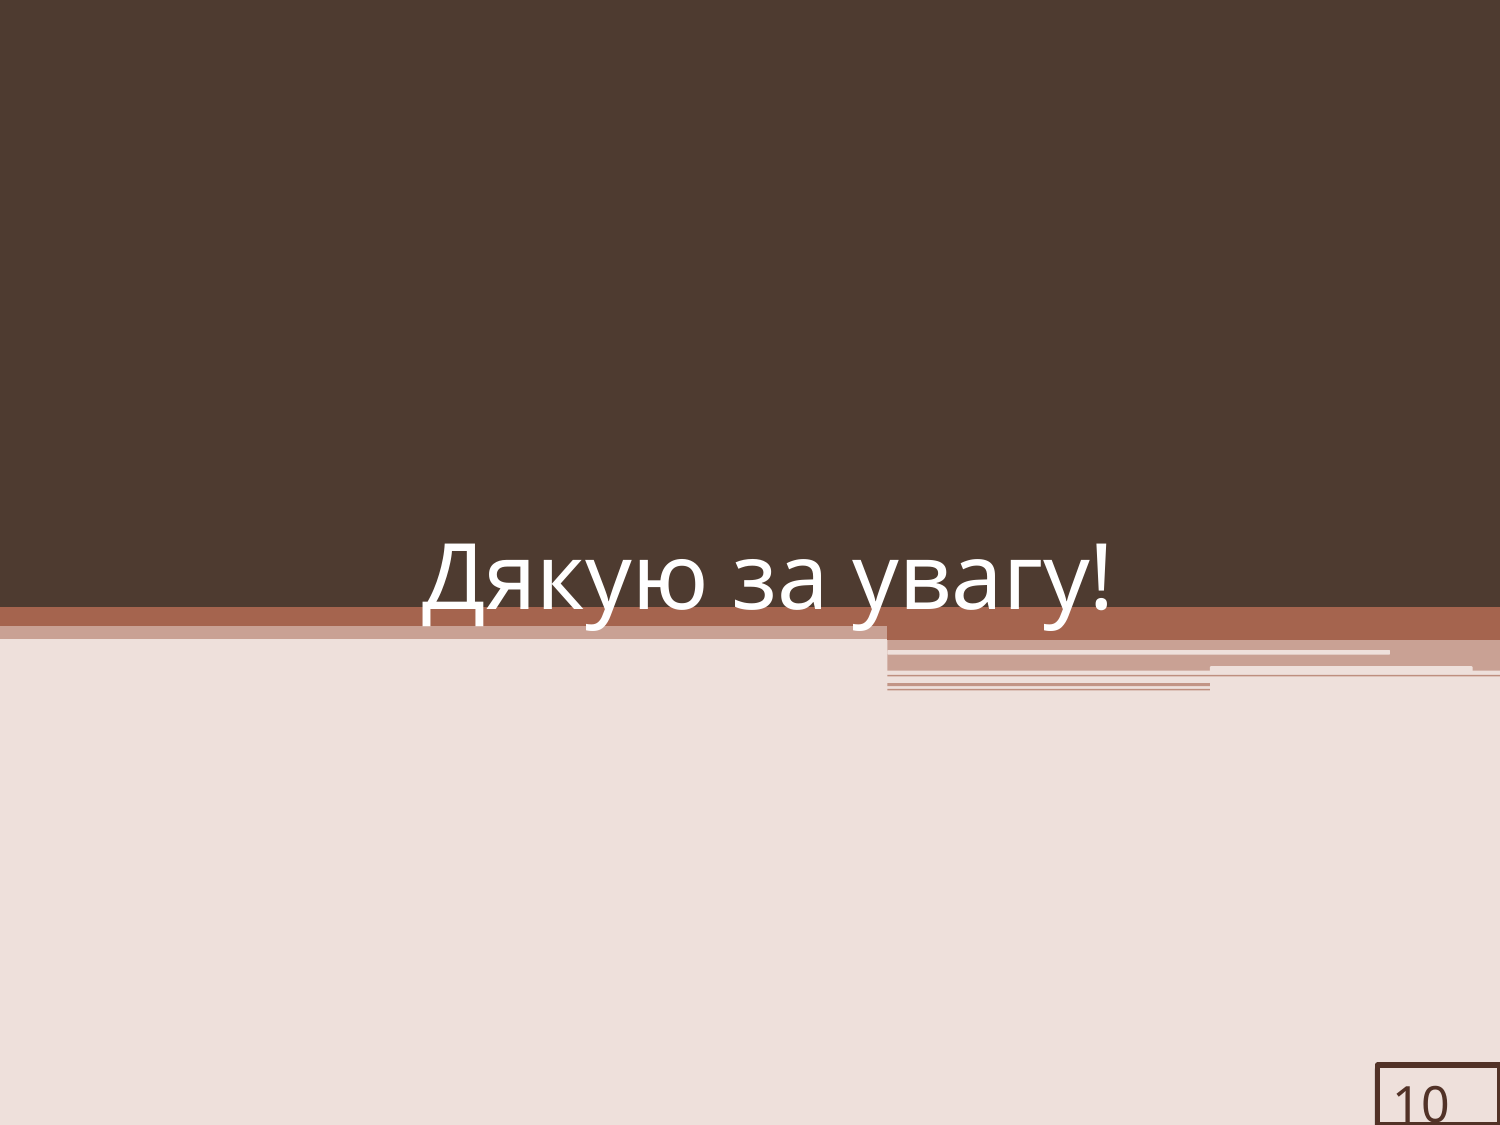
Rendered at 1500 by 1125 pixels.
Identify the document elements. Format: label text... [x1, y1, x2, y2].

title Дякую за увагу! [75, 394, 1463, 636]
text_box 10 [1377, 1065, 1500, 1125]
